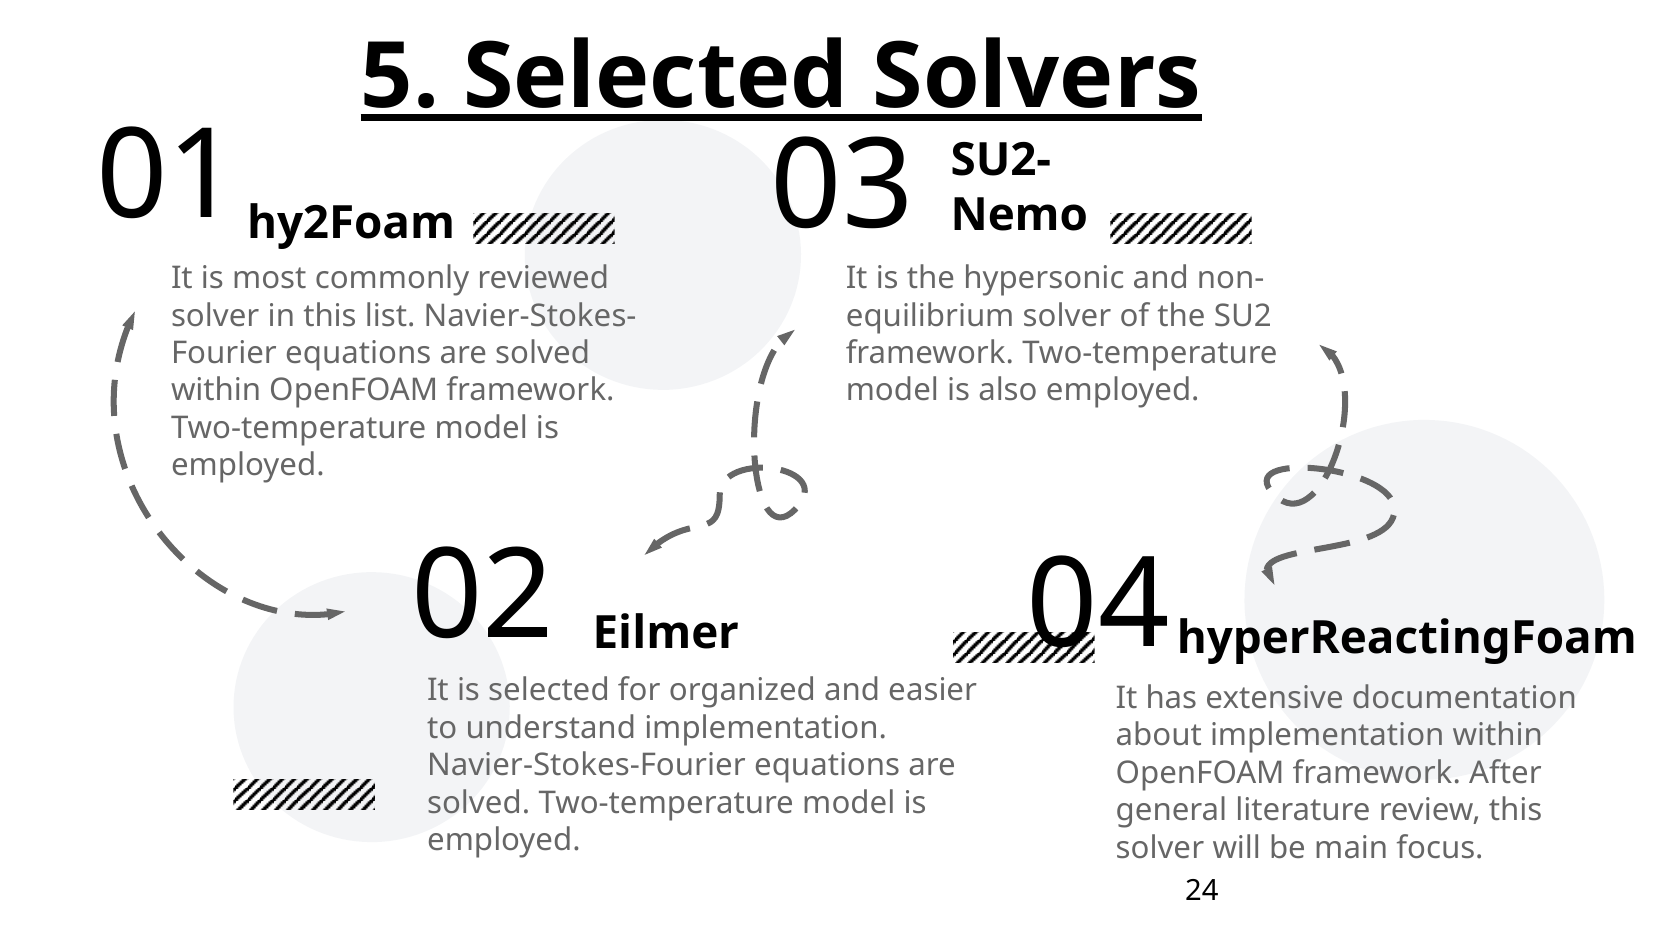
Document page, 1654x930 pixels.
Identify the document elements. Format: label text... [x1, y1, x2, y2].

picture [953, 632, 1012, 663]
picture [488, 213, 615, 244]
text_box 03 [756, 156, 936, 280]
text_box Eilmer [577, 594, 833, 673]
text_box 02 [396, 504, 577, 691]
text_box SU2- Nemo [936, 156, 1236, 263]
text_box hyperReactingFoam [1193, 599, 1653, 678]
text_box It is selected for organized and easier to understand implementation. Navier-Stokes-Fourier equations are solved. Two-temperature model is employed. [412, 662, 996, 891]
picture [233, 779, 375, 810]
text_box 01 [81, 156, 262, 271]
picture [1236, 213, 1252, 244]
text_box It is the hypersonic and non-equilibrium solver of the SU2 framework. Two-temperature model is also employed. [831, 249, 1356, 436]
text_box hy2Foam [262, 185, 488, 263]
title 5. Selected Solvers [37, 0, 1526, 156]
text_box It has extensive documentation about implementation within OpenFOAM framework. After general literature review, this solver will be main focus. [1100, 678, 1626, 899]
text_box 04 [1012, 514, 1193, 700]
text_box It is most commonly reviewed solver in this list. Navier-Stokes-Fourier equations are solved within OpenFOAM framework. Two-temperature model is employed. [156, 249, 682, 522]
